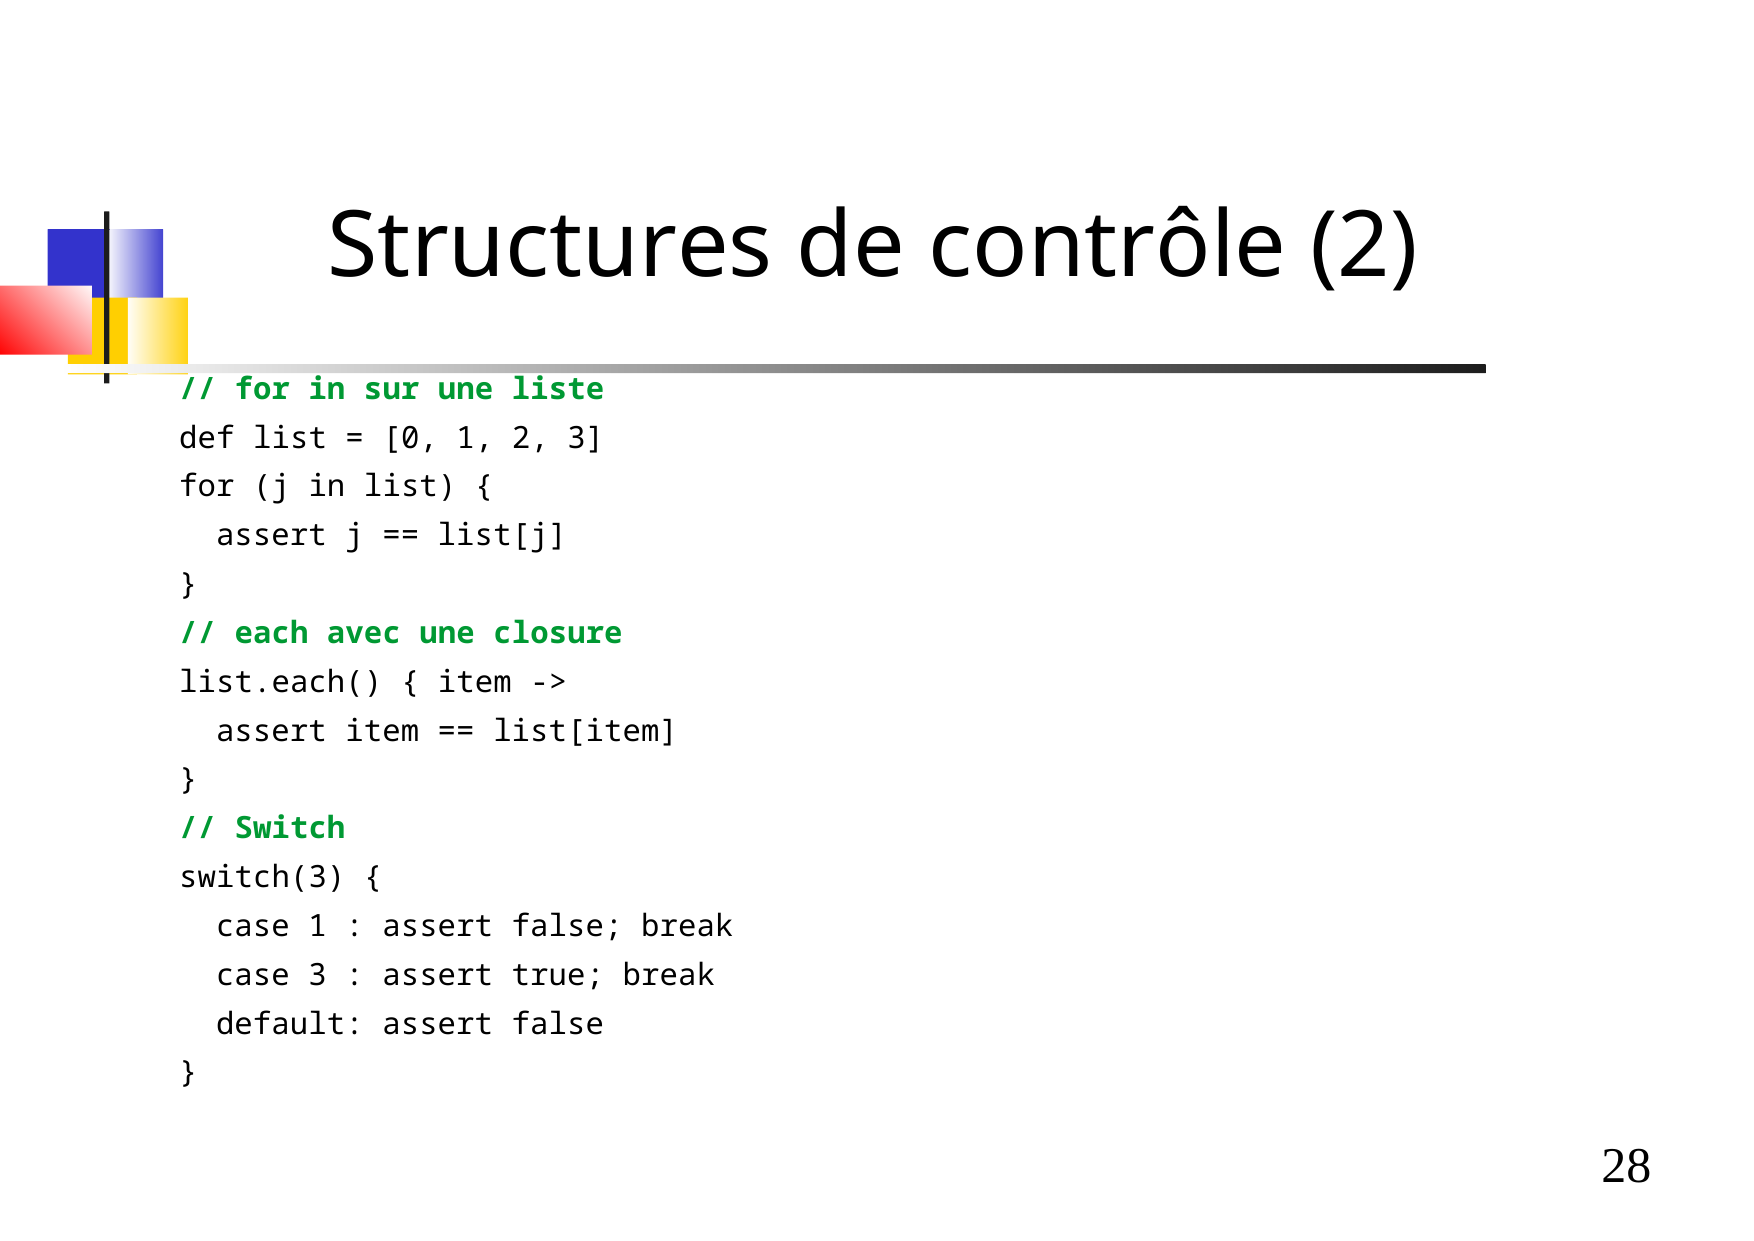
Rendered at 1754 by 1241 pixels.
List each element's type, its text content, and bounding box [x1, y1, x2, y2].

title Structures de contrôle (2) [179, 139, 1567, 351]
list // for in sur une liste def list = [0, 1, 2, 3] for (j in list) { assert j == list[j] } // each avec une closure list.each() { item -> assert item == list[item] } // Switch switch(3) { case 1 : assert false; break case 3 : assert true; break default: assert false } [179, 371, 1567, 1091]
